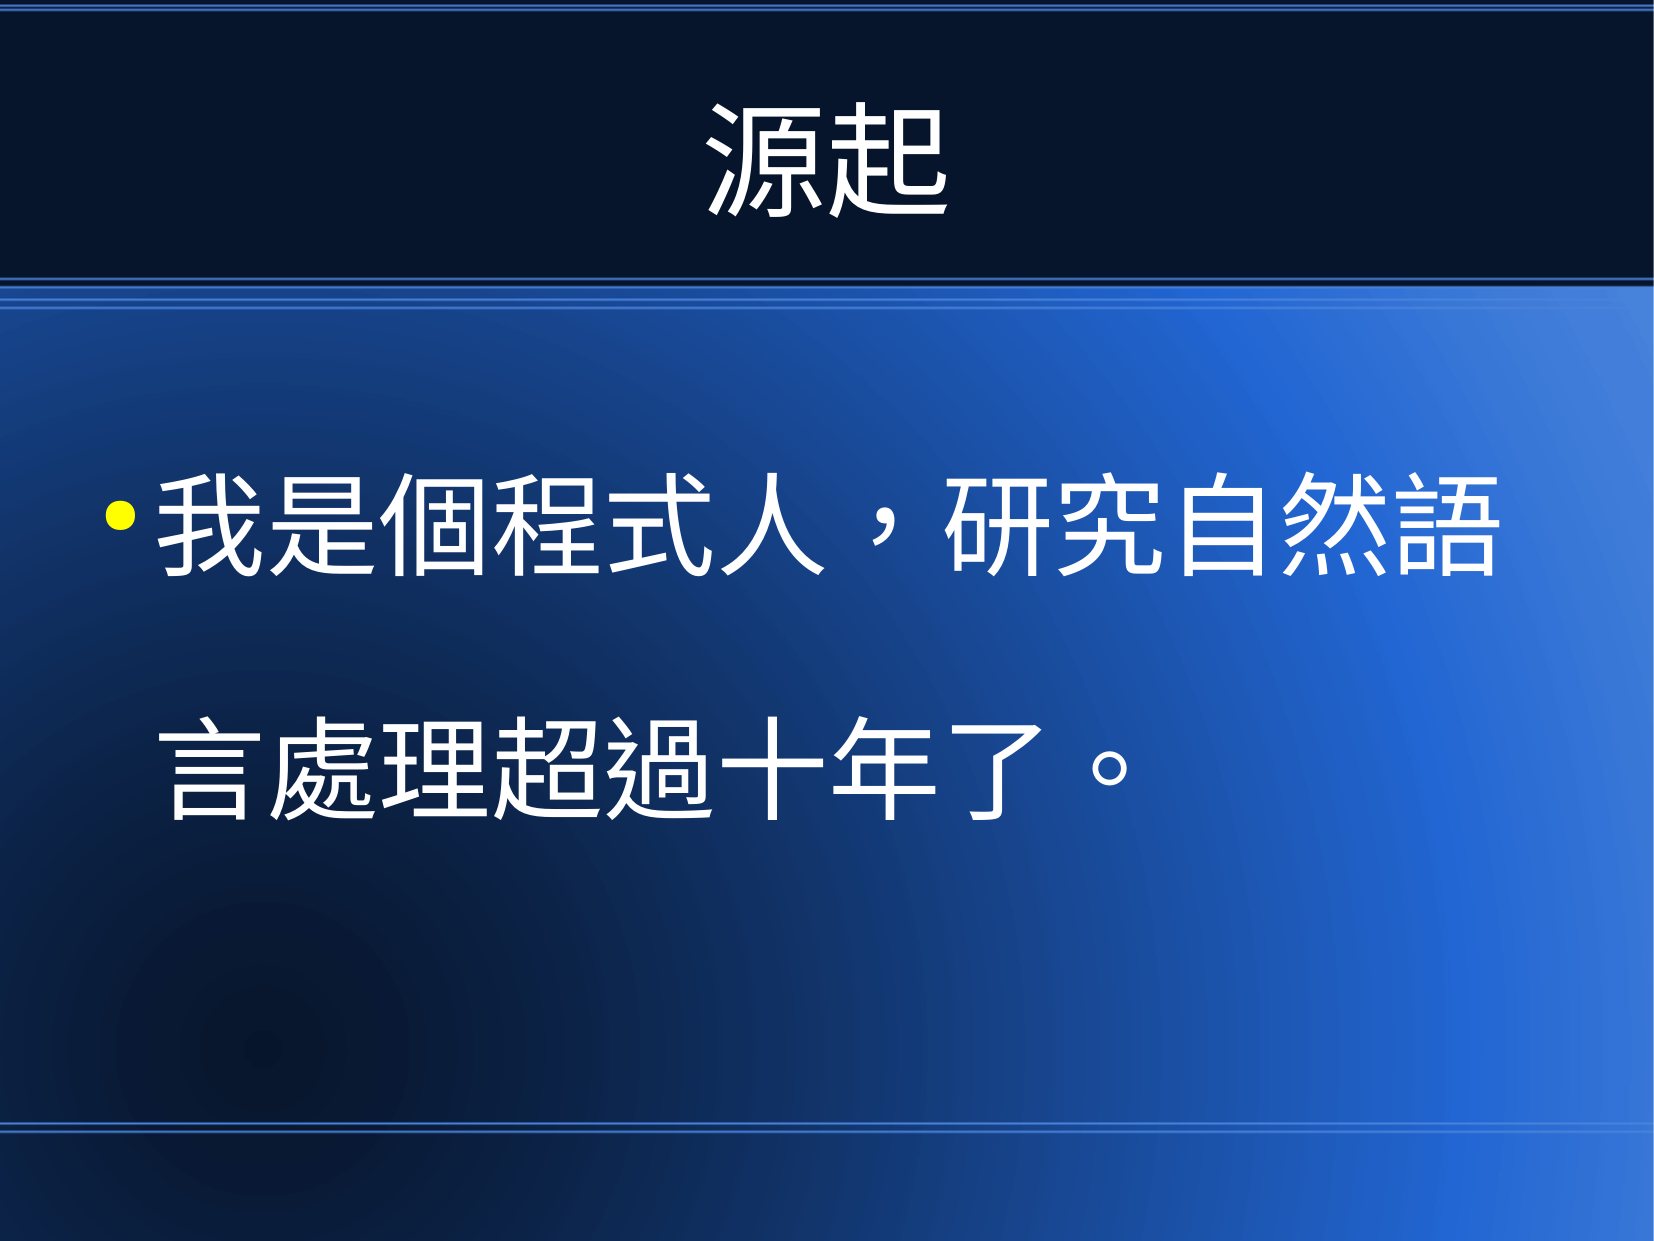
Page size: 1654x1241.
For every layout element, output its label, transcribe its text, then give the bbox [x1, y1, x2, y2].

picture [0, 0, 1654, 1241]
title 源起 [82, 49, 1571, 257]
list 我是個程式人，研究自然語言處理超過十年了。 [82, 355, 1571, 1241]
